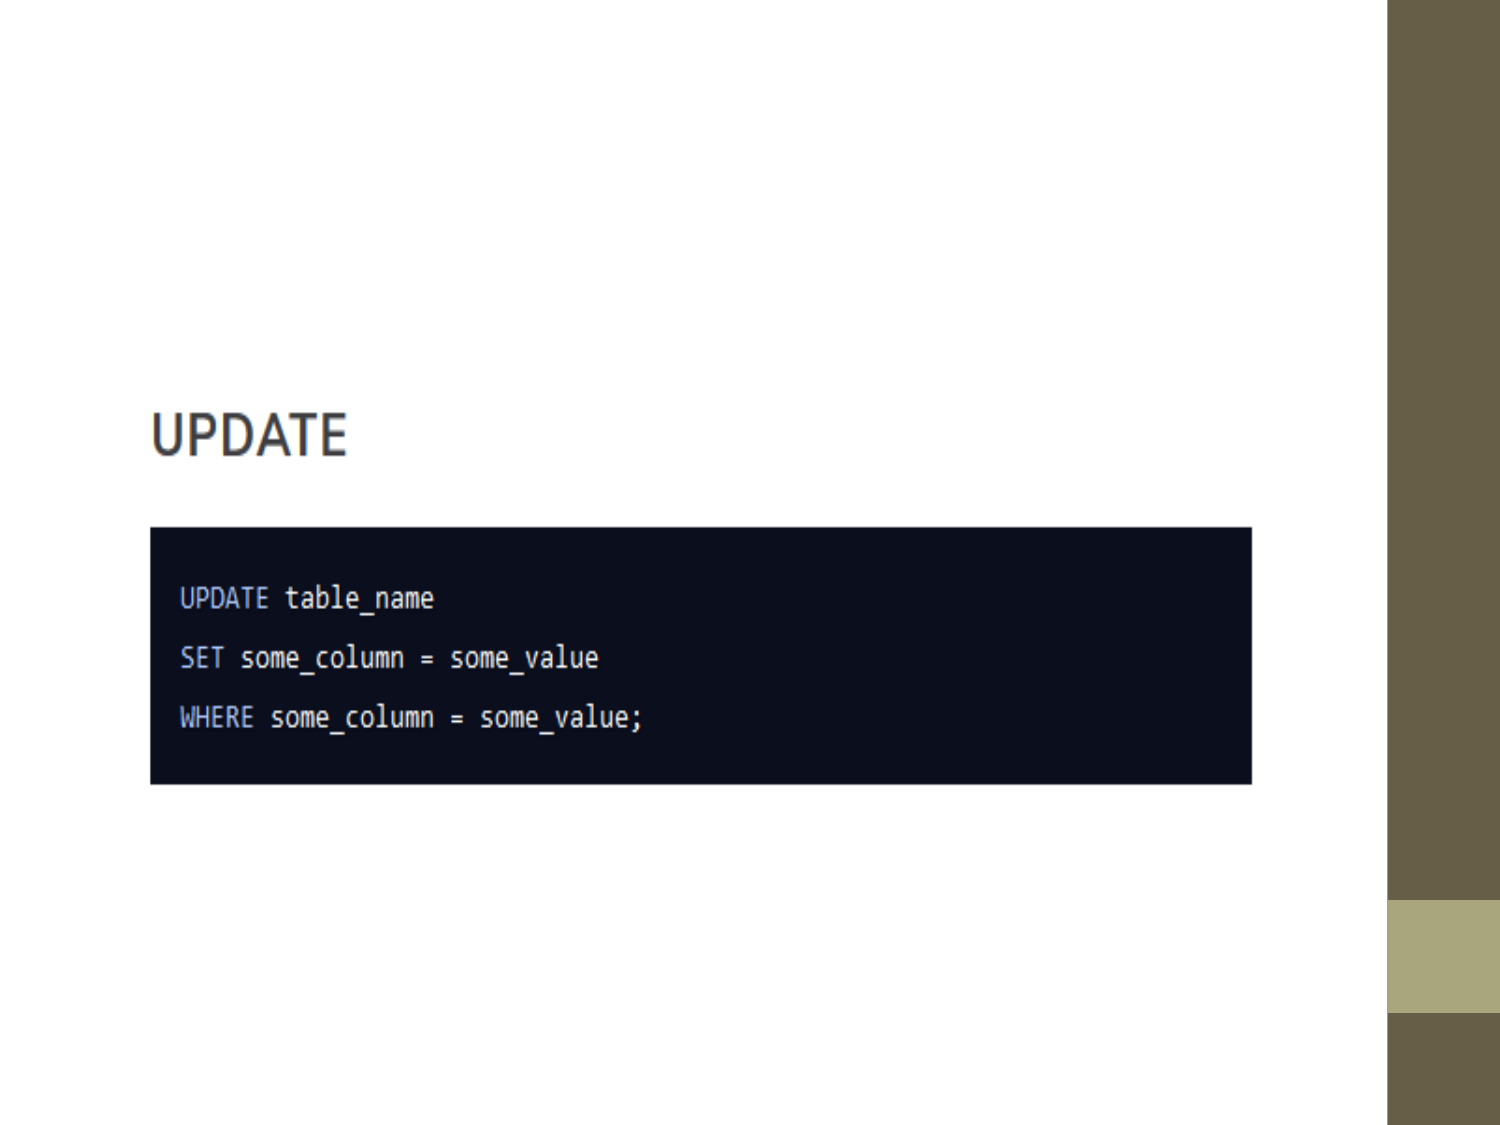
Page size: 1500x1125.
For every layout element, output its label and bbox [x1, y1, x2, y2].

picture [147, 385, 1258, 790]
